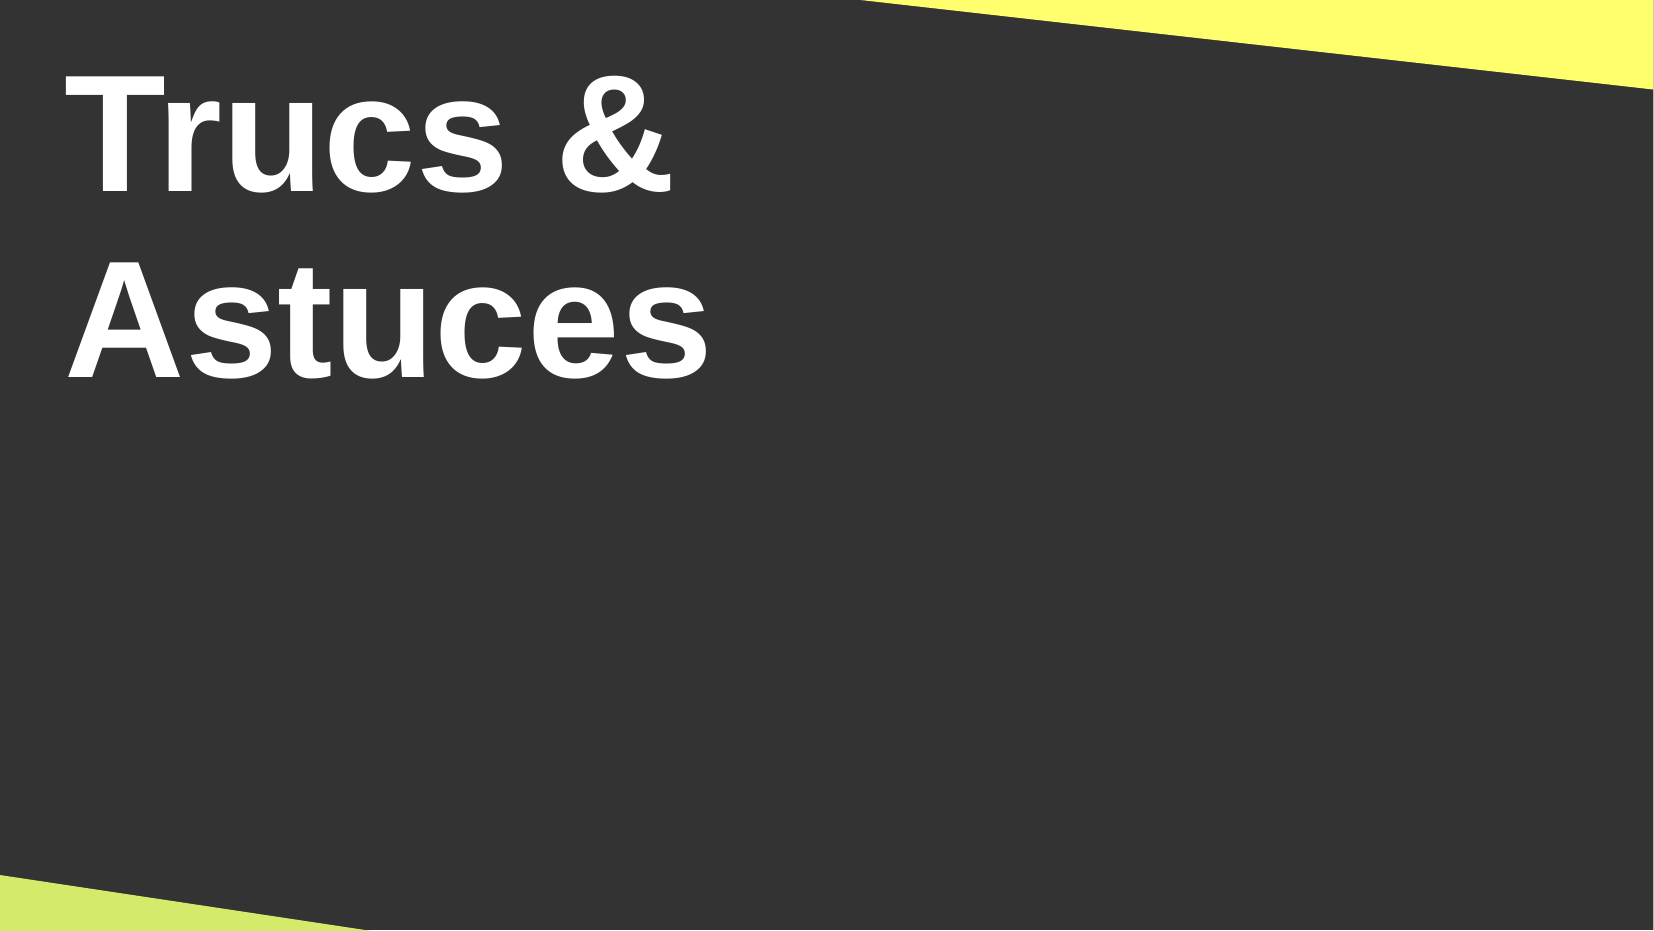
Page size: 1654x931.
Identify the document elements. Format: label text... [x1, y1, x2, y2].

text_box [860, 0, 1654, 90]
text_box [0, 875, 372, 931]
title Trucs & Astuces [64, 40, 1553, 780]
